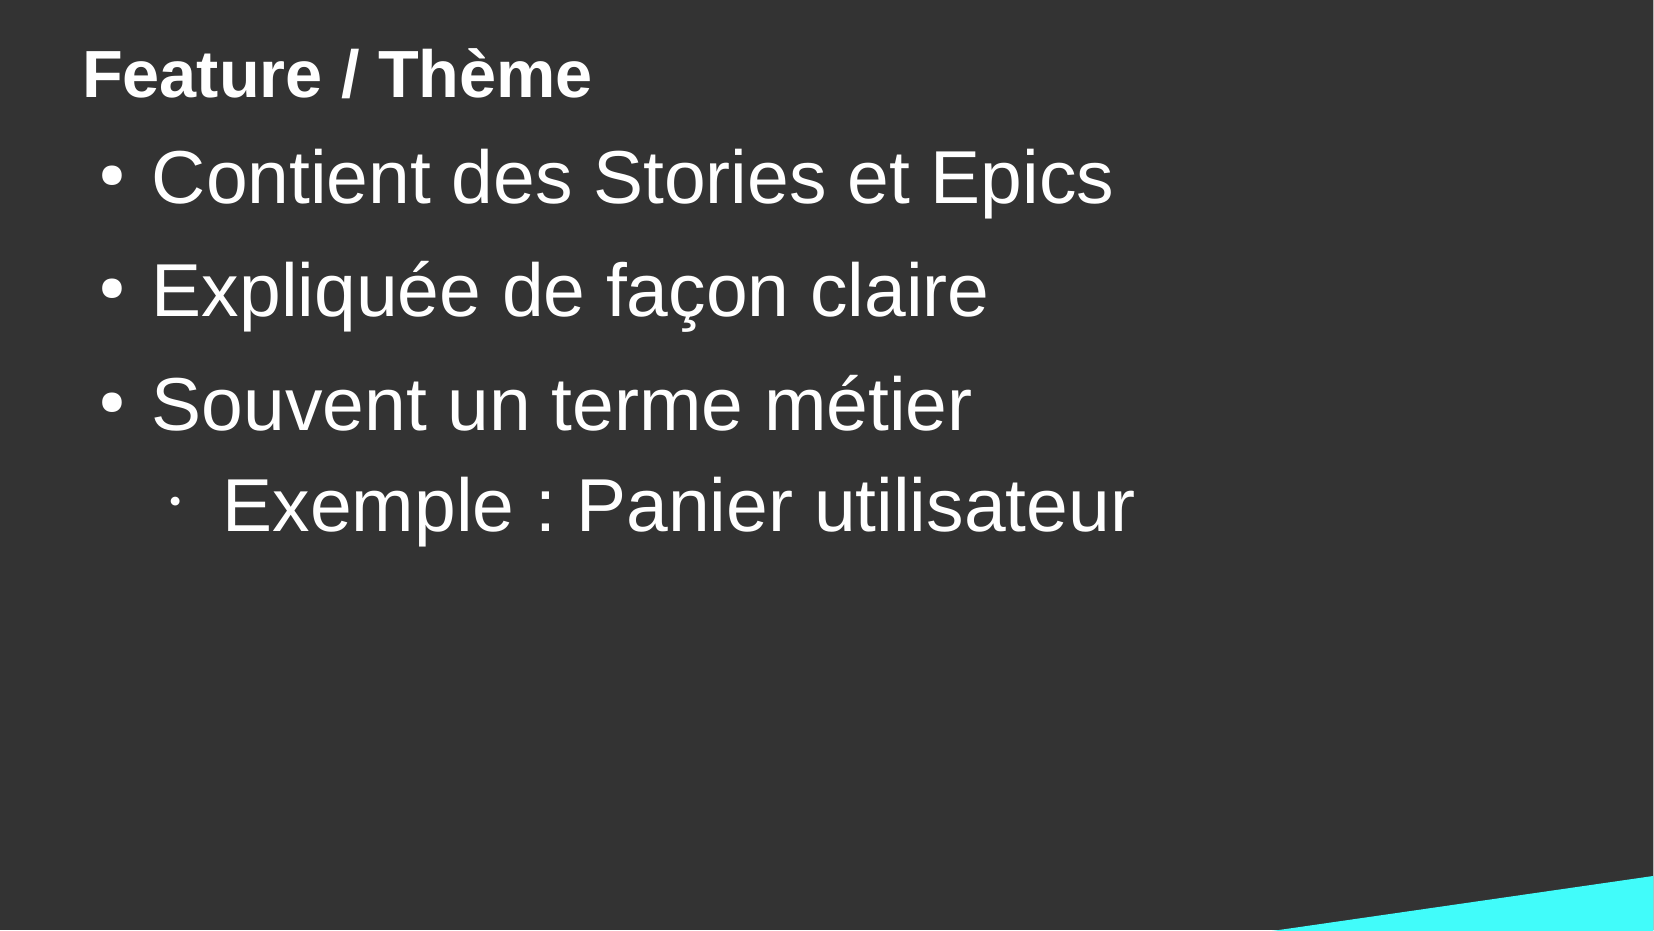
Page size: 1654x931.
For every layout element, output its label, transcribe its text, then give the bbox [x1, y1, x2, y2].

list Contient des Stories et Epics Expliquée de façon claire Souvent un terme métier Exemple : Panier utilisateur [80, 135, 1620, 777]
text_box [1272, 875, 1654, 931]
title Feature / Thème [82, 37, 1571, 122]
